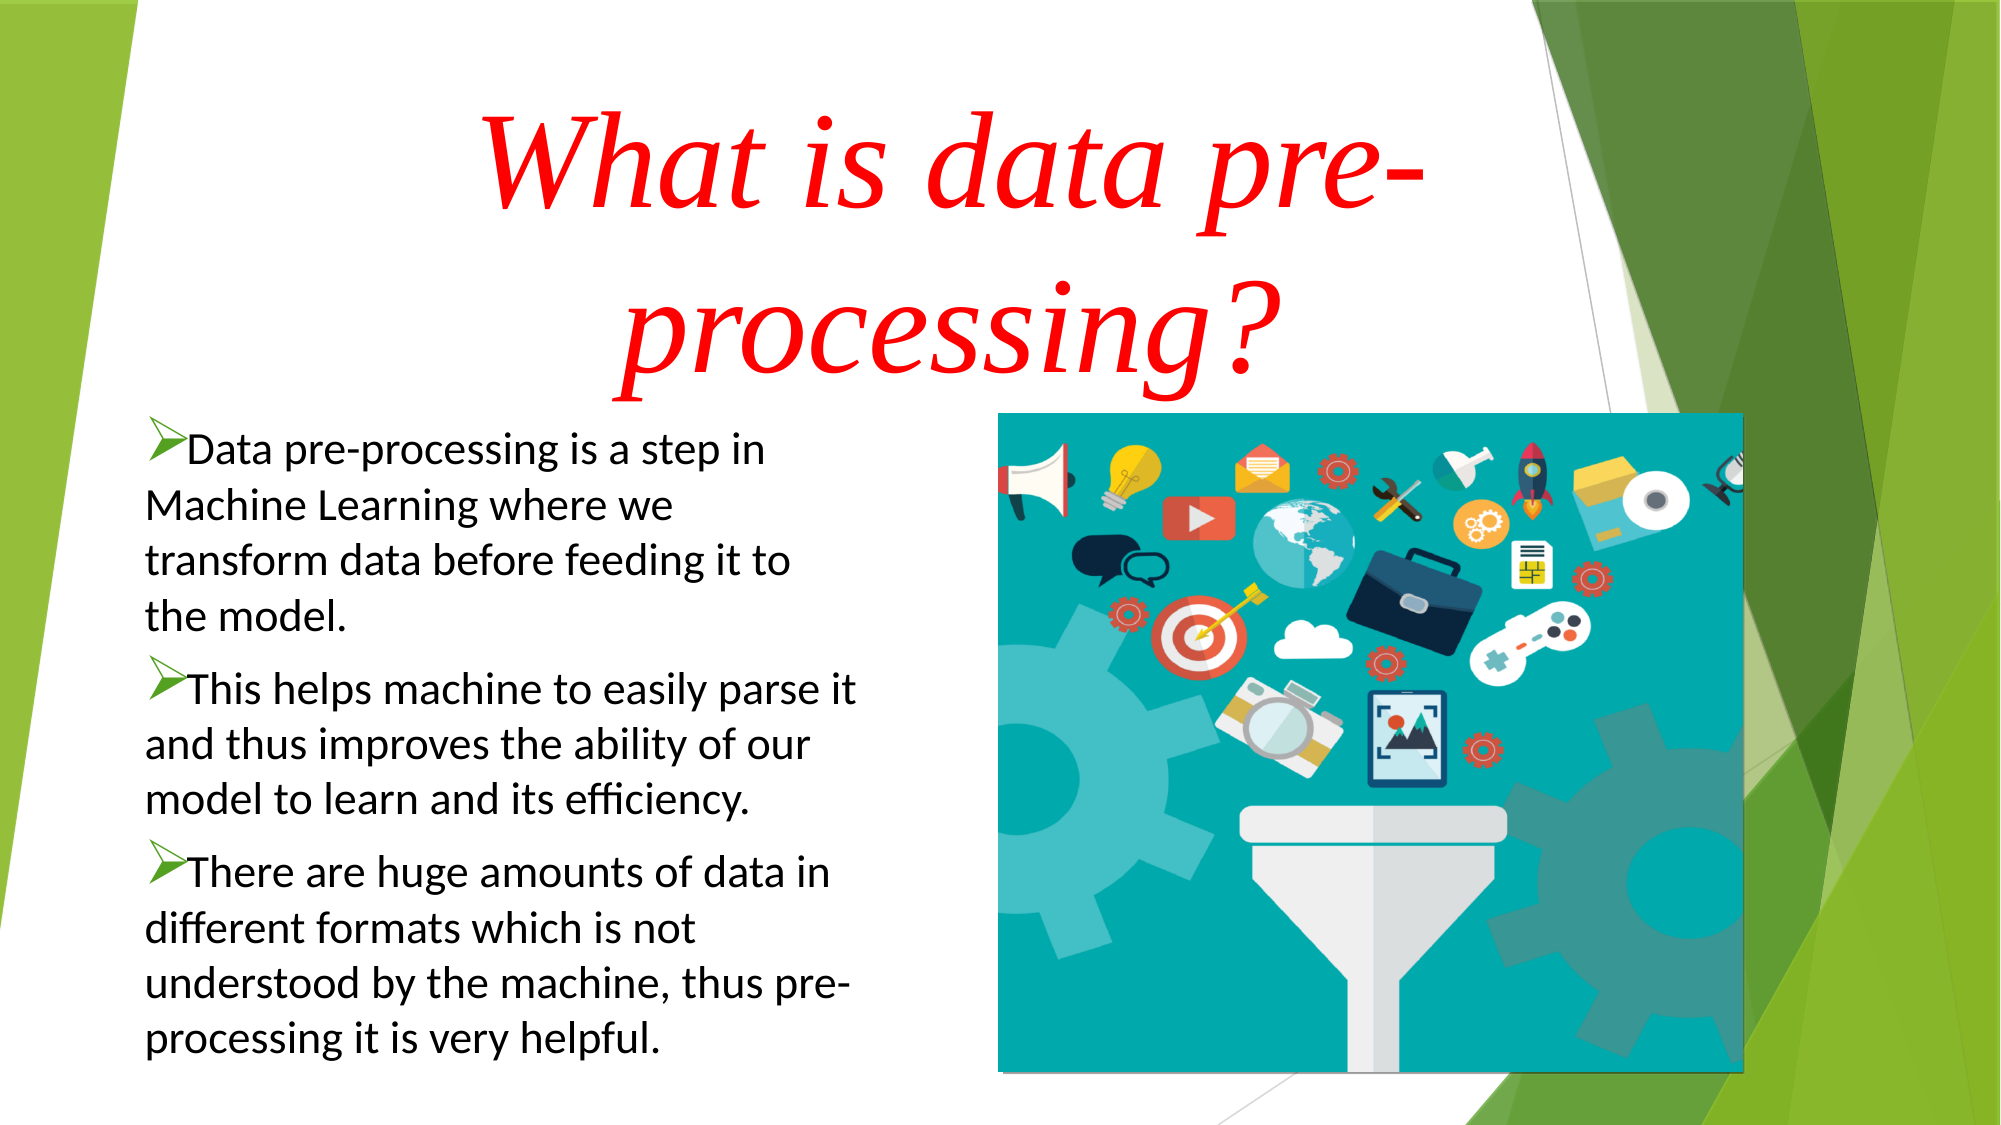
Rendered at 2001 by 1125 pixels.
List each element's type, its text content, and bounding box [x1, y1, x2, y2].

picture [998, 413, 1743, 1072]
subtitle Data pre-processing is a step in Machine Learning where we transform data before feeding it to the model. This helps machine to easily parse it and thus improves the ability of our model to learn and its efficiency. There are huge amounts of data in different formats which is not understood by the machine, thus pre-processing it is very helpful. [129, 411, 877, 1082]
title What is data pre-processing? [201, 59, 1702, 408]
